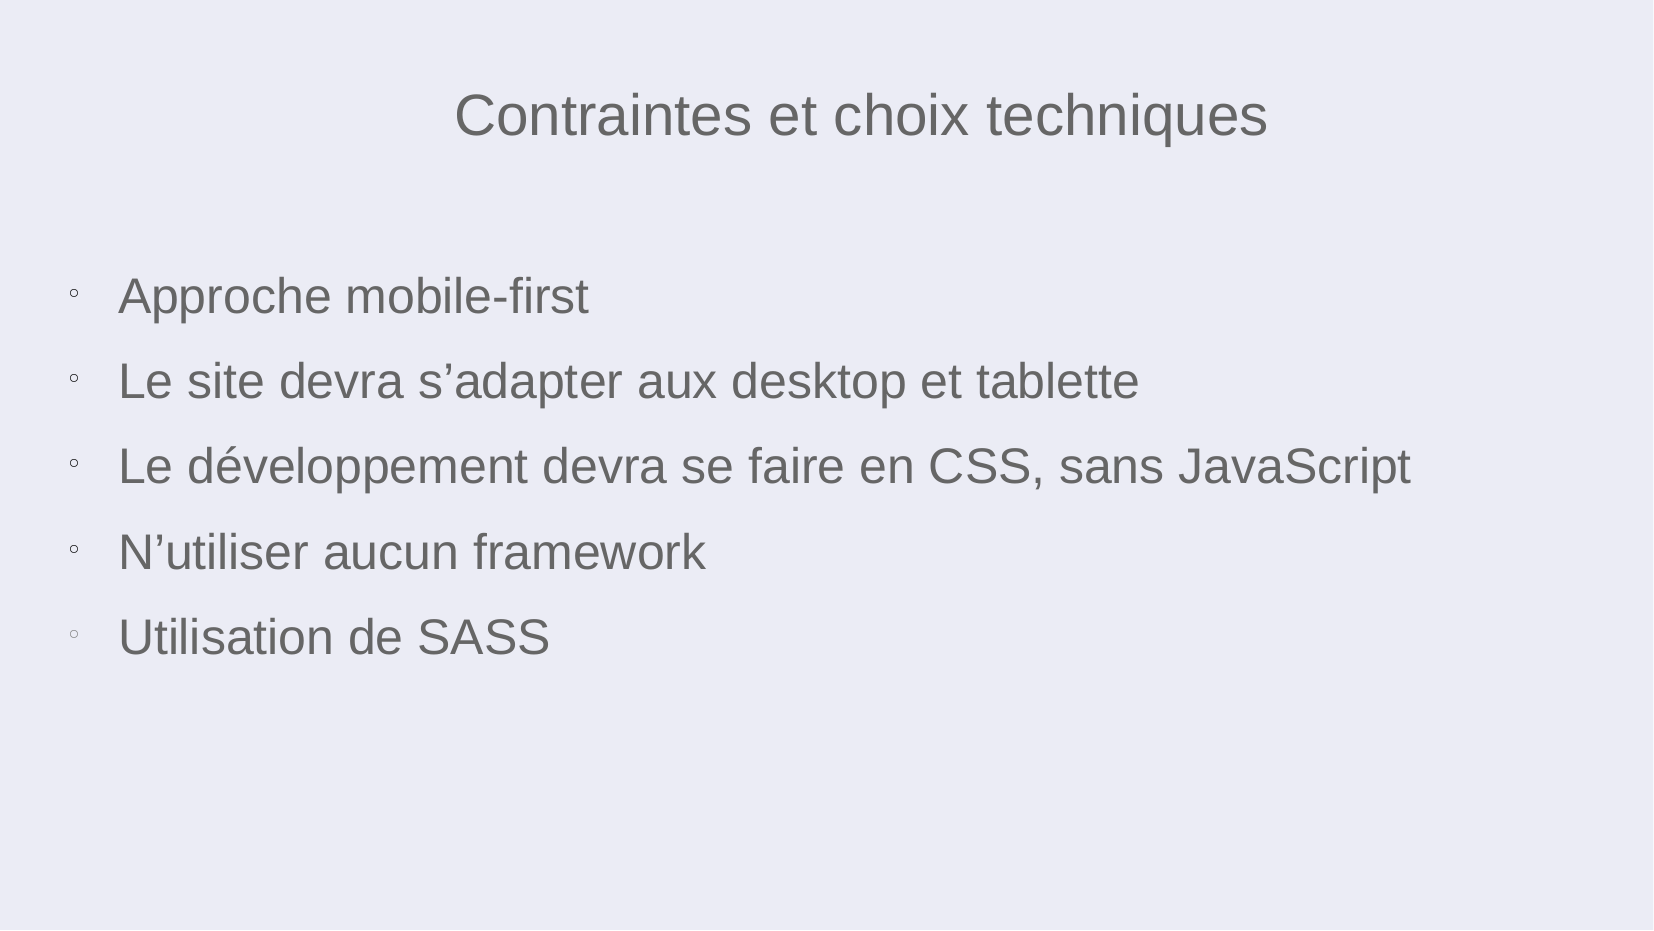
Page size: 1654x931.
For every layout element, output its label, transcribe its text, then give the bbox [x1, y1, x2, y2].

list Approche mobile-first Le site devra s’adapter aux desktop et tablette Le développement devra se faire en CSS, sans JavaScript N’utiliser aucun framework Utilisation de SASS [47, 192, 1619, 863]
title Contraintes et choix techniques [82, 37, 1571, 192]
